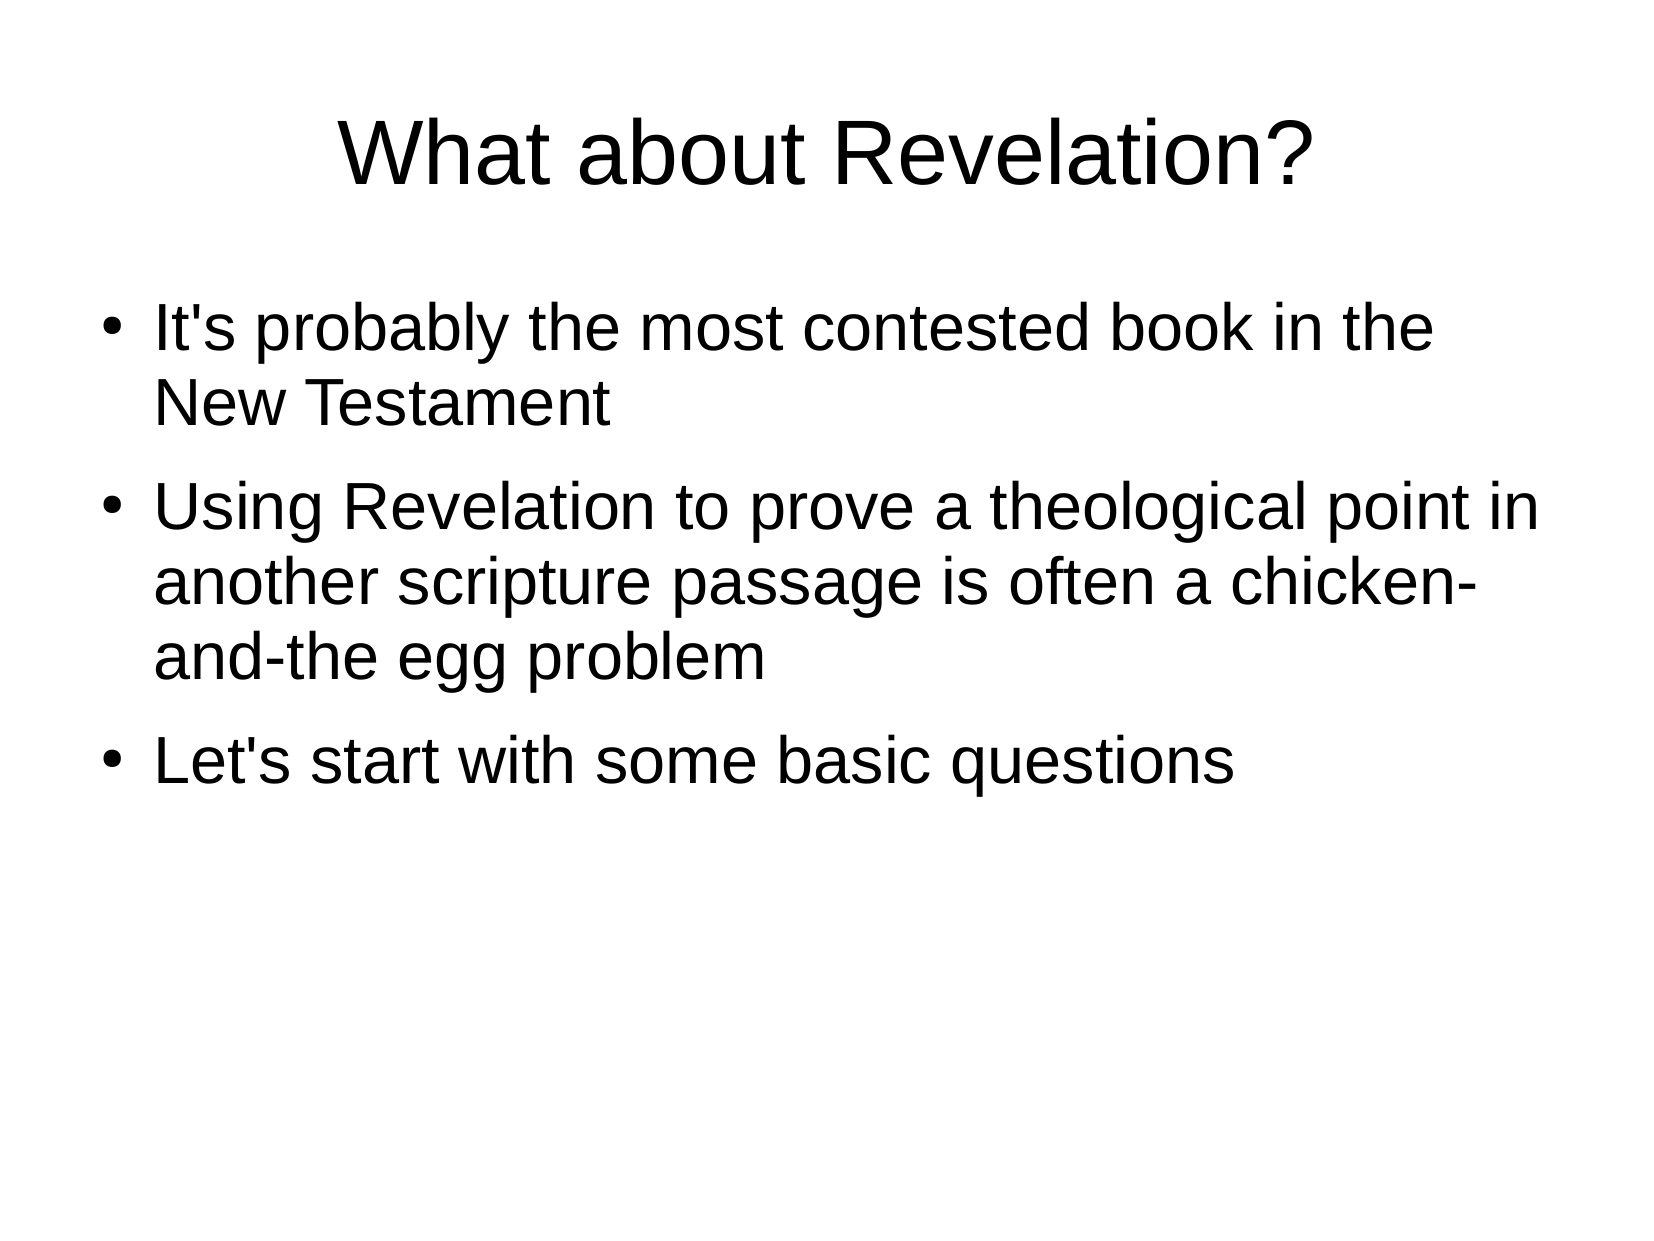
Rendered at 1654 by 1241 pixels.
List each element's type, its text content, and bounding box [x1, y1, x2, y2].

list It's probably the most contested book in the New Testament Using Revelation to prove a theological point in another scripture passage is often a chicken-and-the egg problem Let's start with some basic questions [82, 290, 1571, 1109]
title What about Revelation? [82, 49, 1571, 257]
